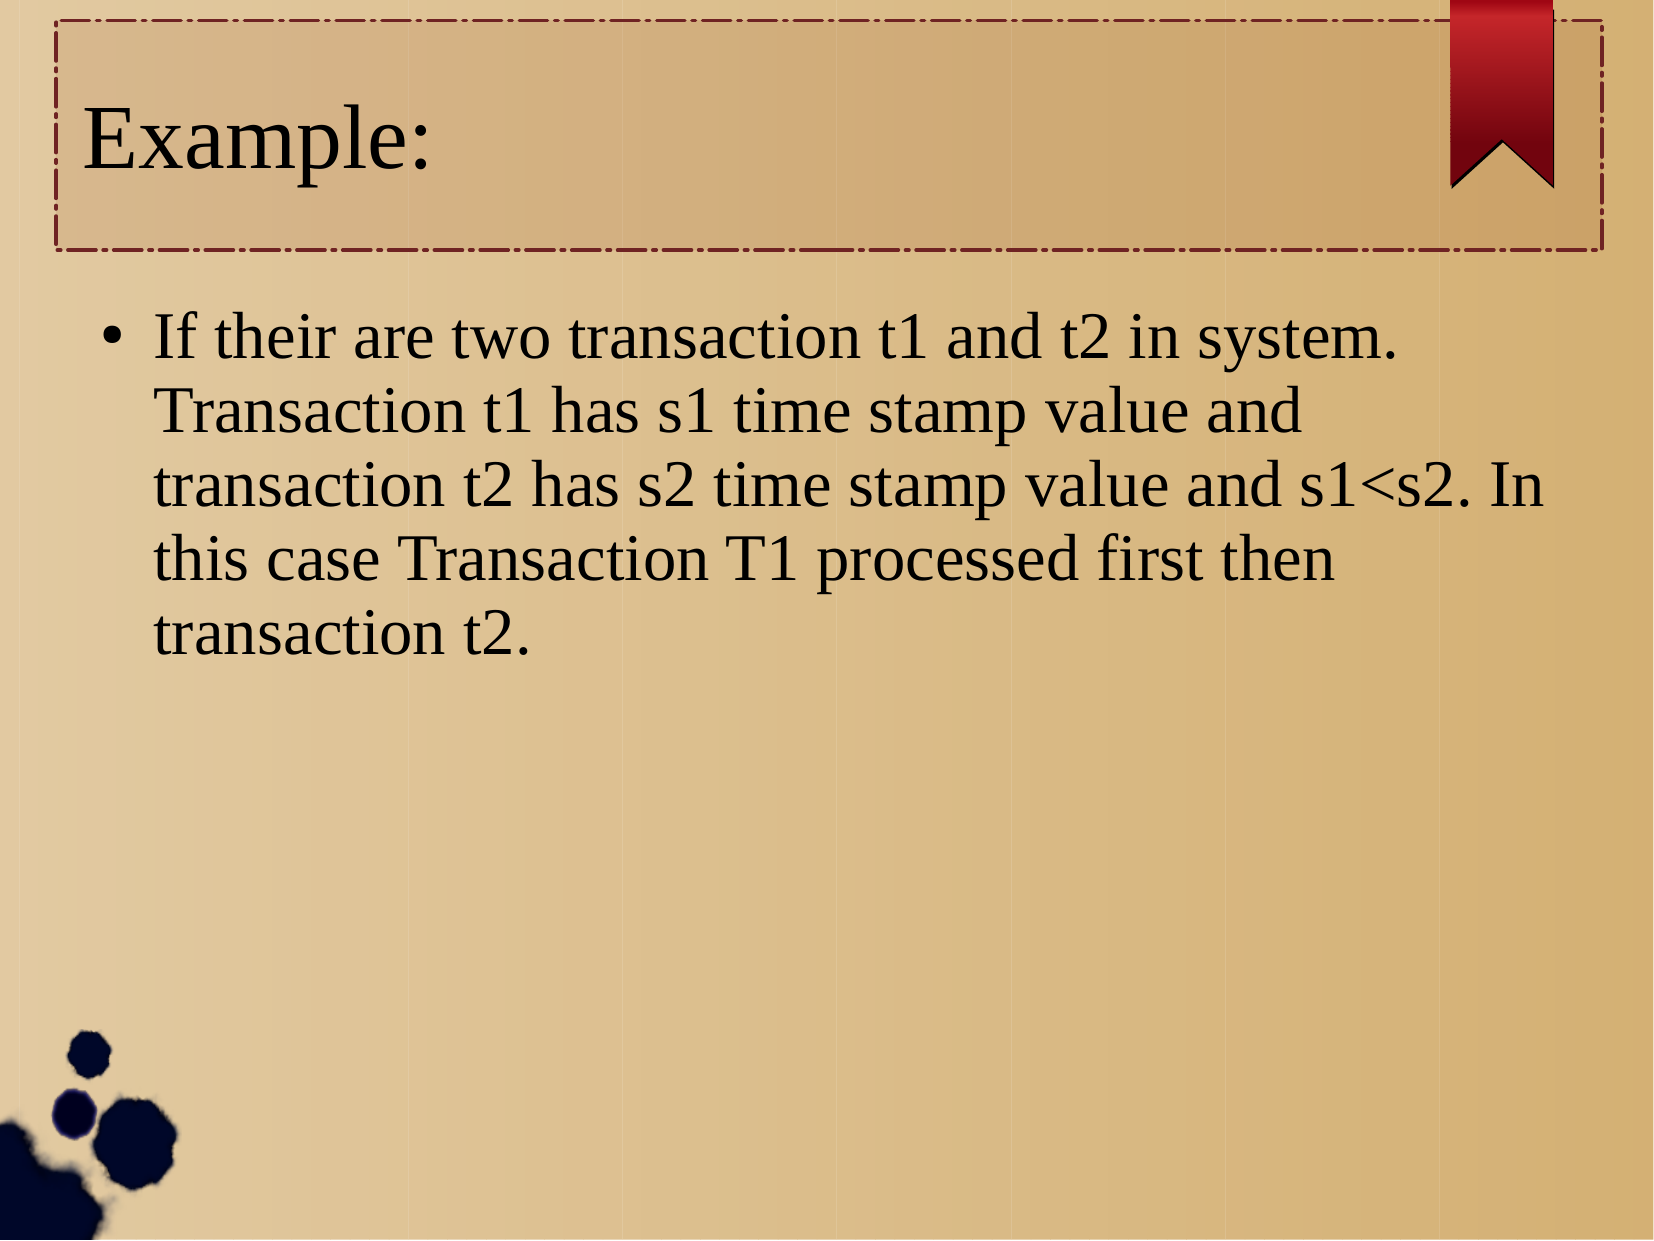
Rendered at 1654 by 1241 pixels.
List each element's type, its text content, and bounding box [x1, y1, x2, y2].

list If their are two transaction t1 and t2 in system. Transaction t1 has s1 time stamp value and transaction t2 has s2 time stamp value and s1<s2. In this case Transaction T1 processed first then transaction t2. [82, 299, 1571, 1019]
title Example: [82, 47, 1412, 229]
